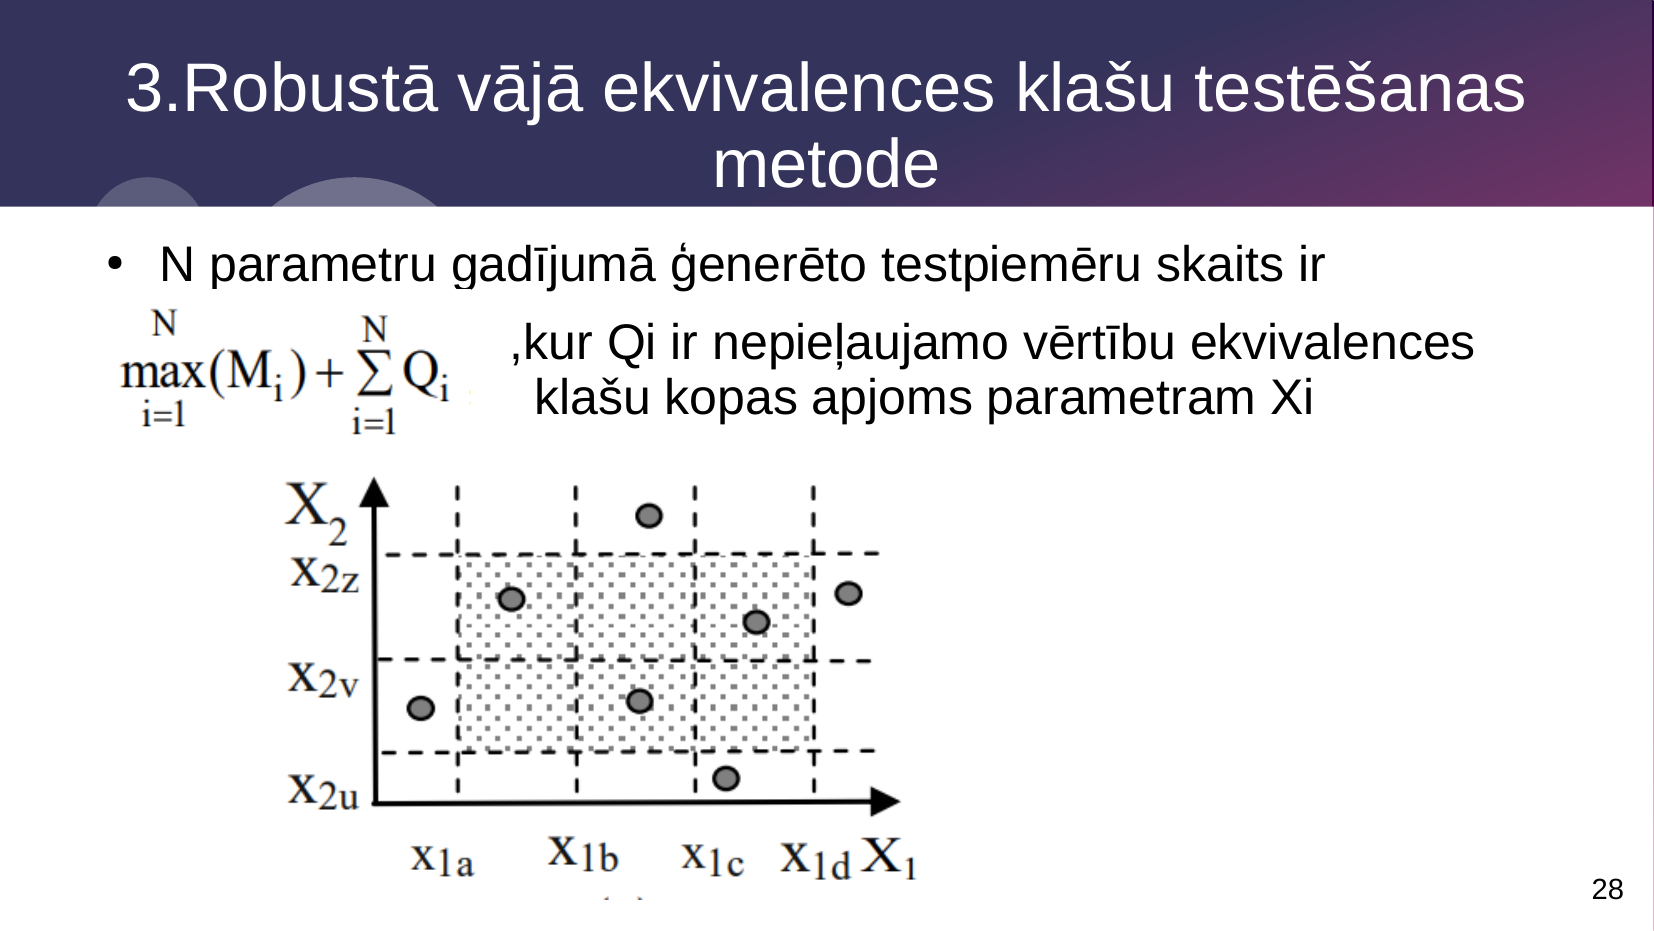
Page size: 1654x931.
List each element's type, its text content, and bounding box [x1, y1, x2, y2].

title 3.Robustā vājā ekvivalences klašu testēšanas metode [88, 44, 1565, 207]
list N parametru gadījumā ģenerēto testpiemēru skaits ir ,kur Qi ir nepieļaujamo vērtību ekvivalences klašu kopas apjoms parametram Xi [88, 236, 1565, 827]
picture [112, 289, 943, 901]
